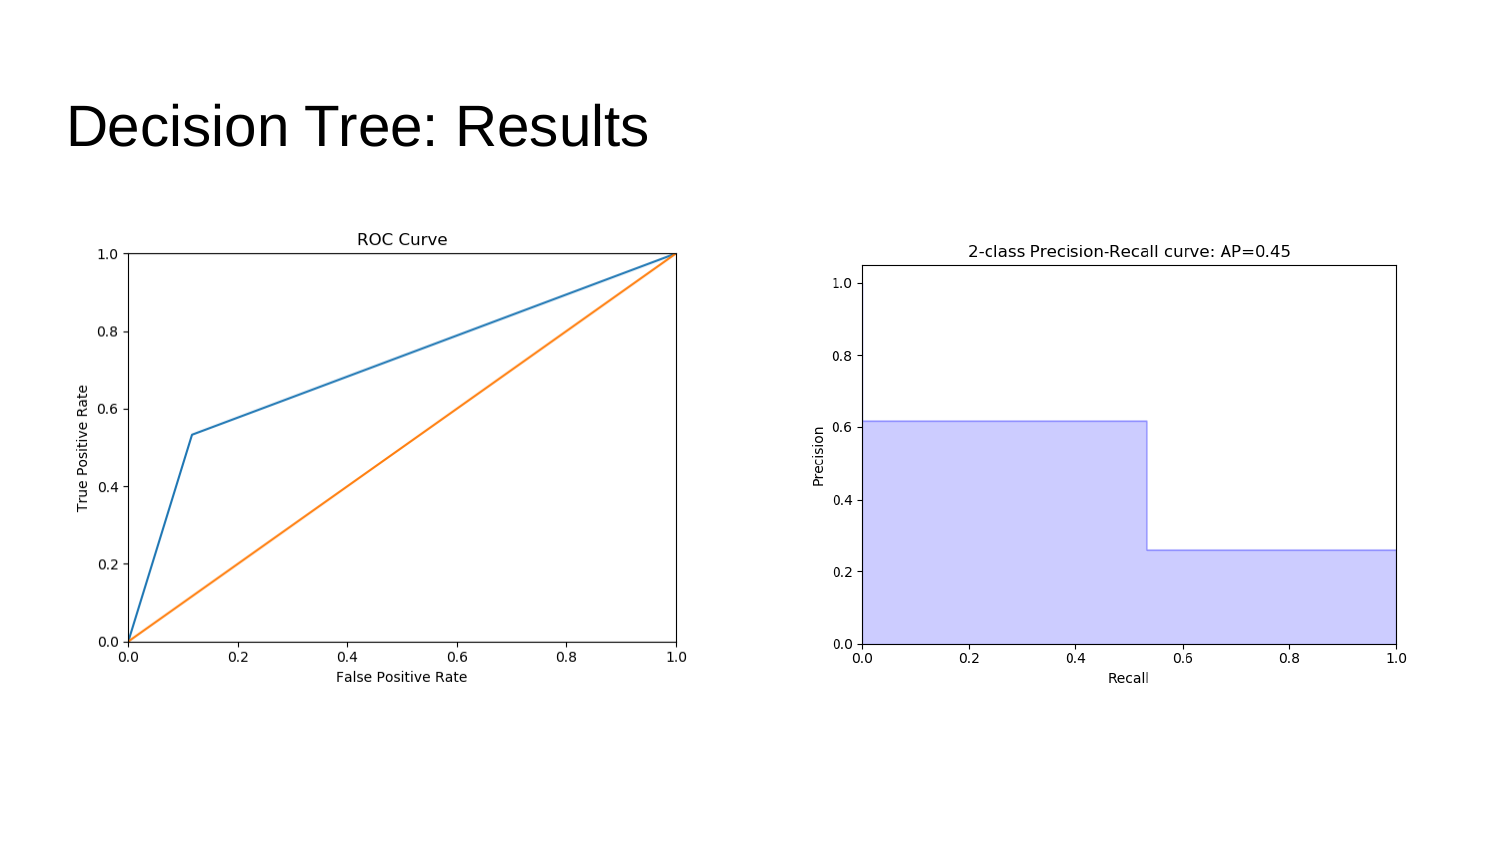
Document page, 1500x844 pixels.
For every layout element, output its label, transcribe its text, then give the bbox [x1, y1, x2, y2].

title Decision Tree: Results [51, 72, 1449, 167]
picture [797, 230, 1421, 700]
picture [62, 218, 702, 700]
